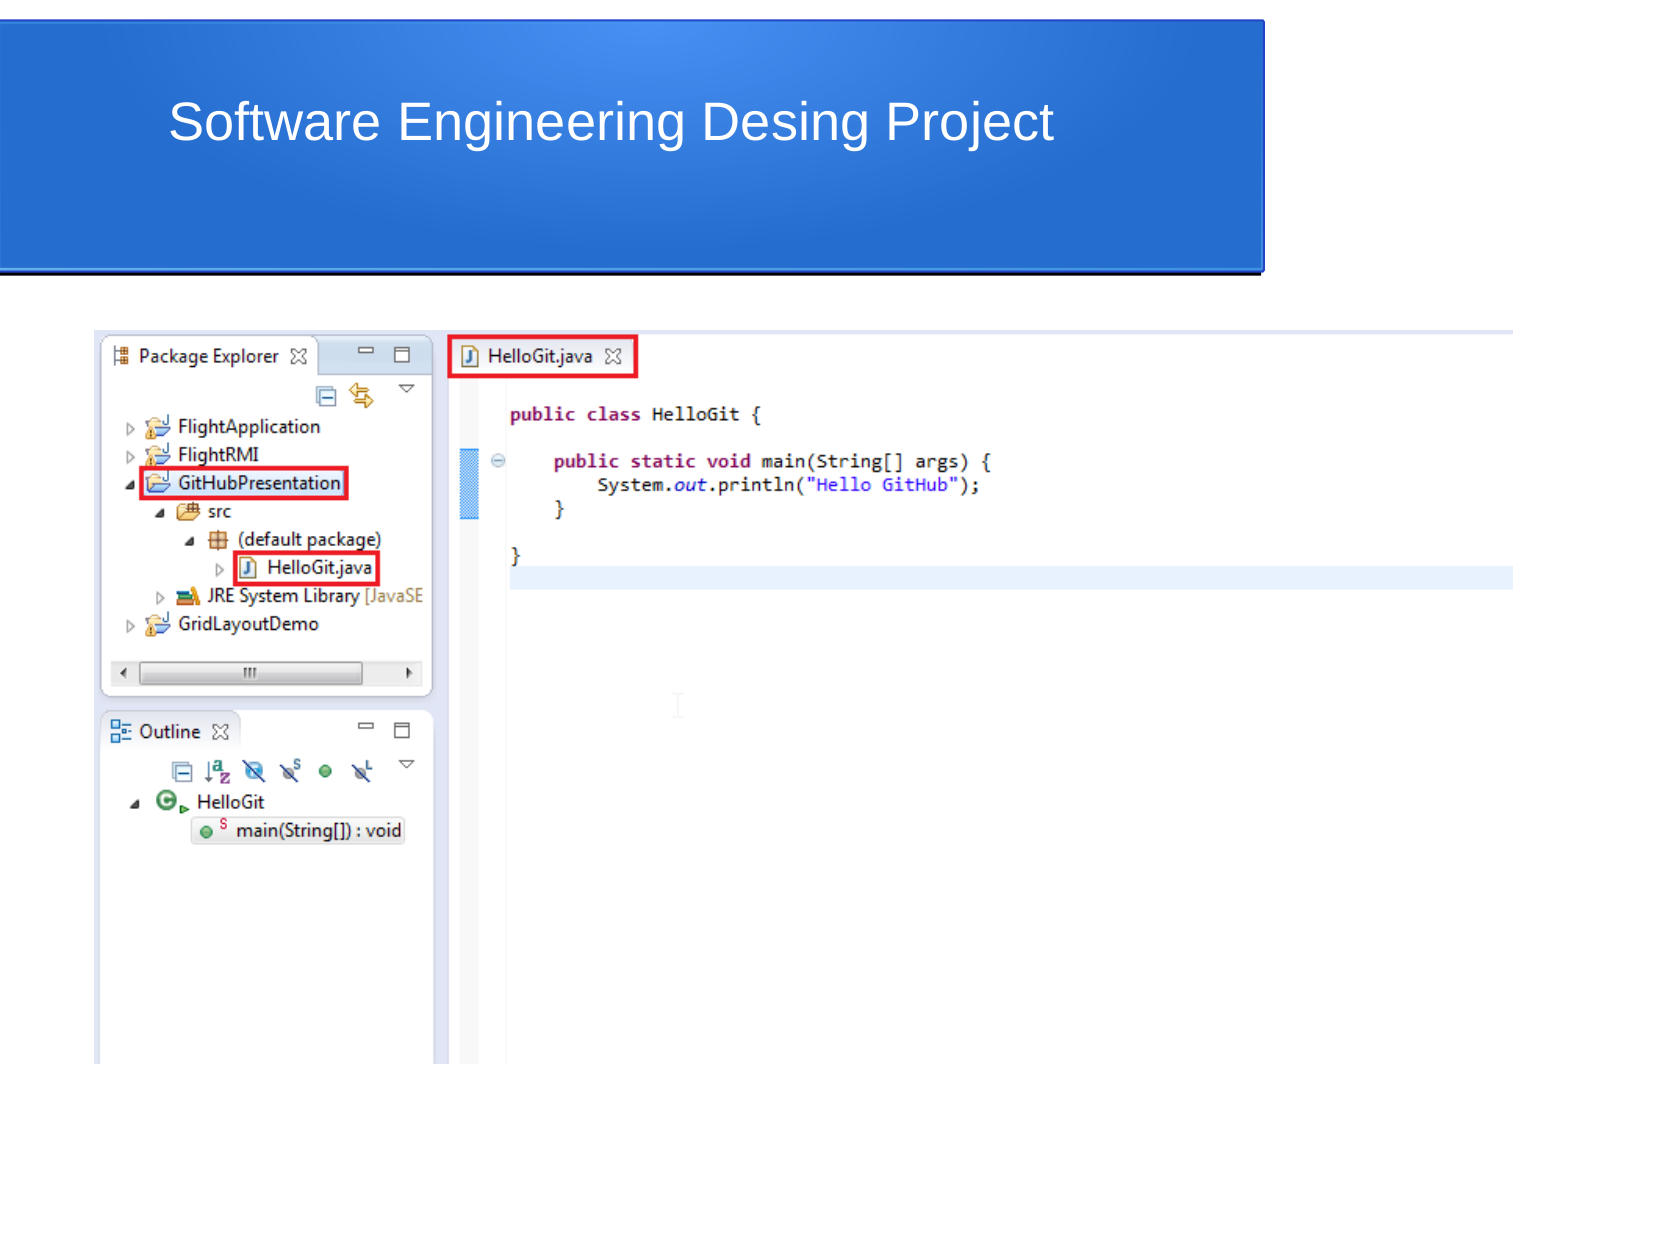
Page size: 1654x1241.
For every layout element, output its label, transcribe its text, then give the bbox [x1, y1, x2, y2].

picture [94, 330, 1513, 1064]
text_box Software Engineering Desing Project [153, 83, 1134, 201]
